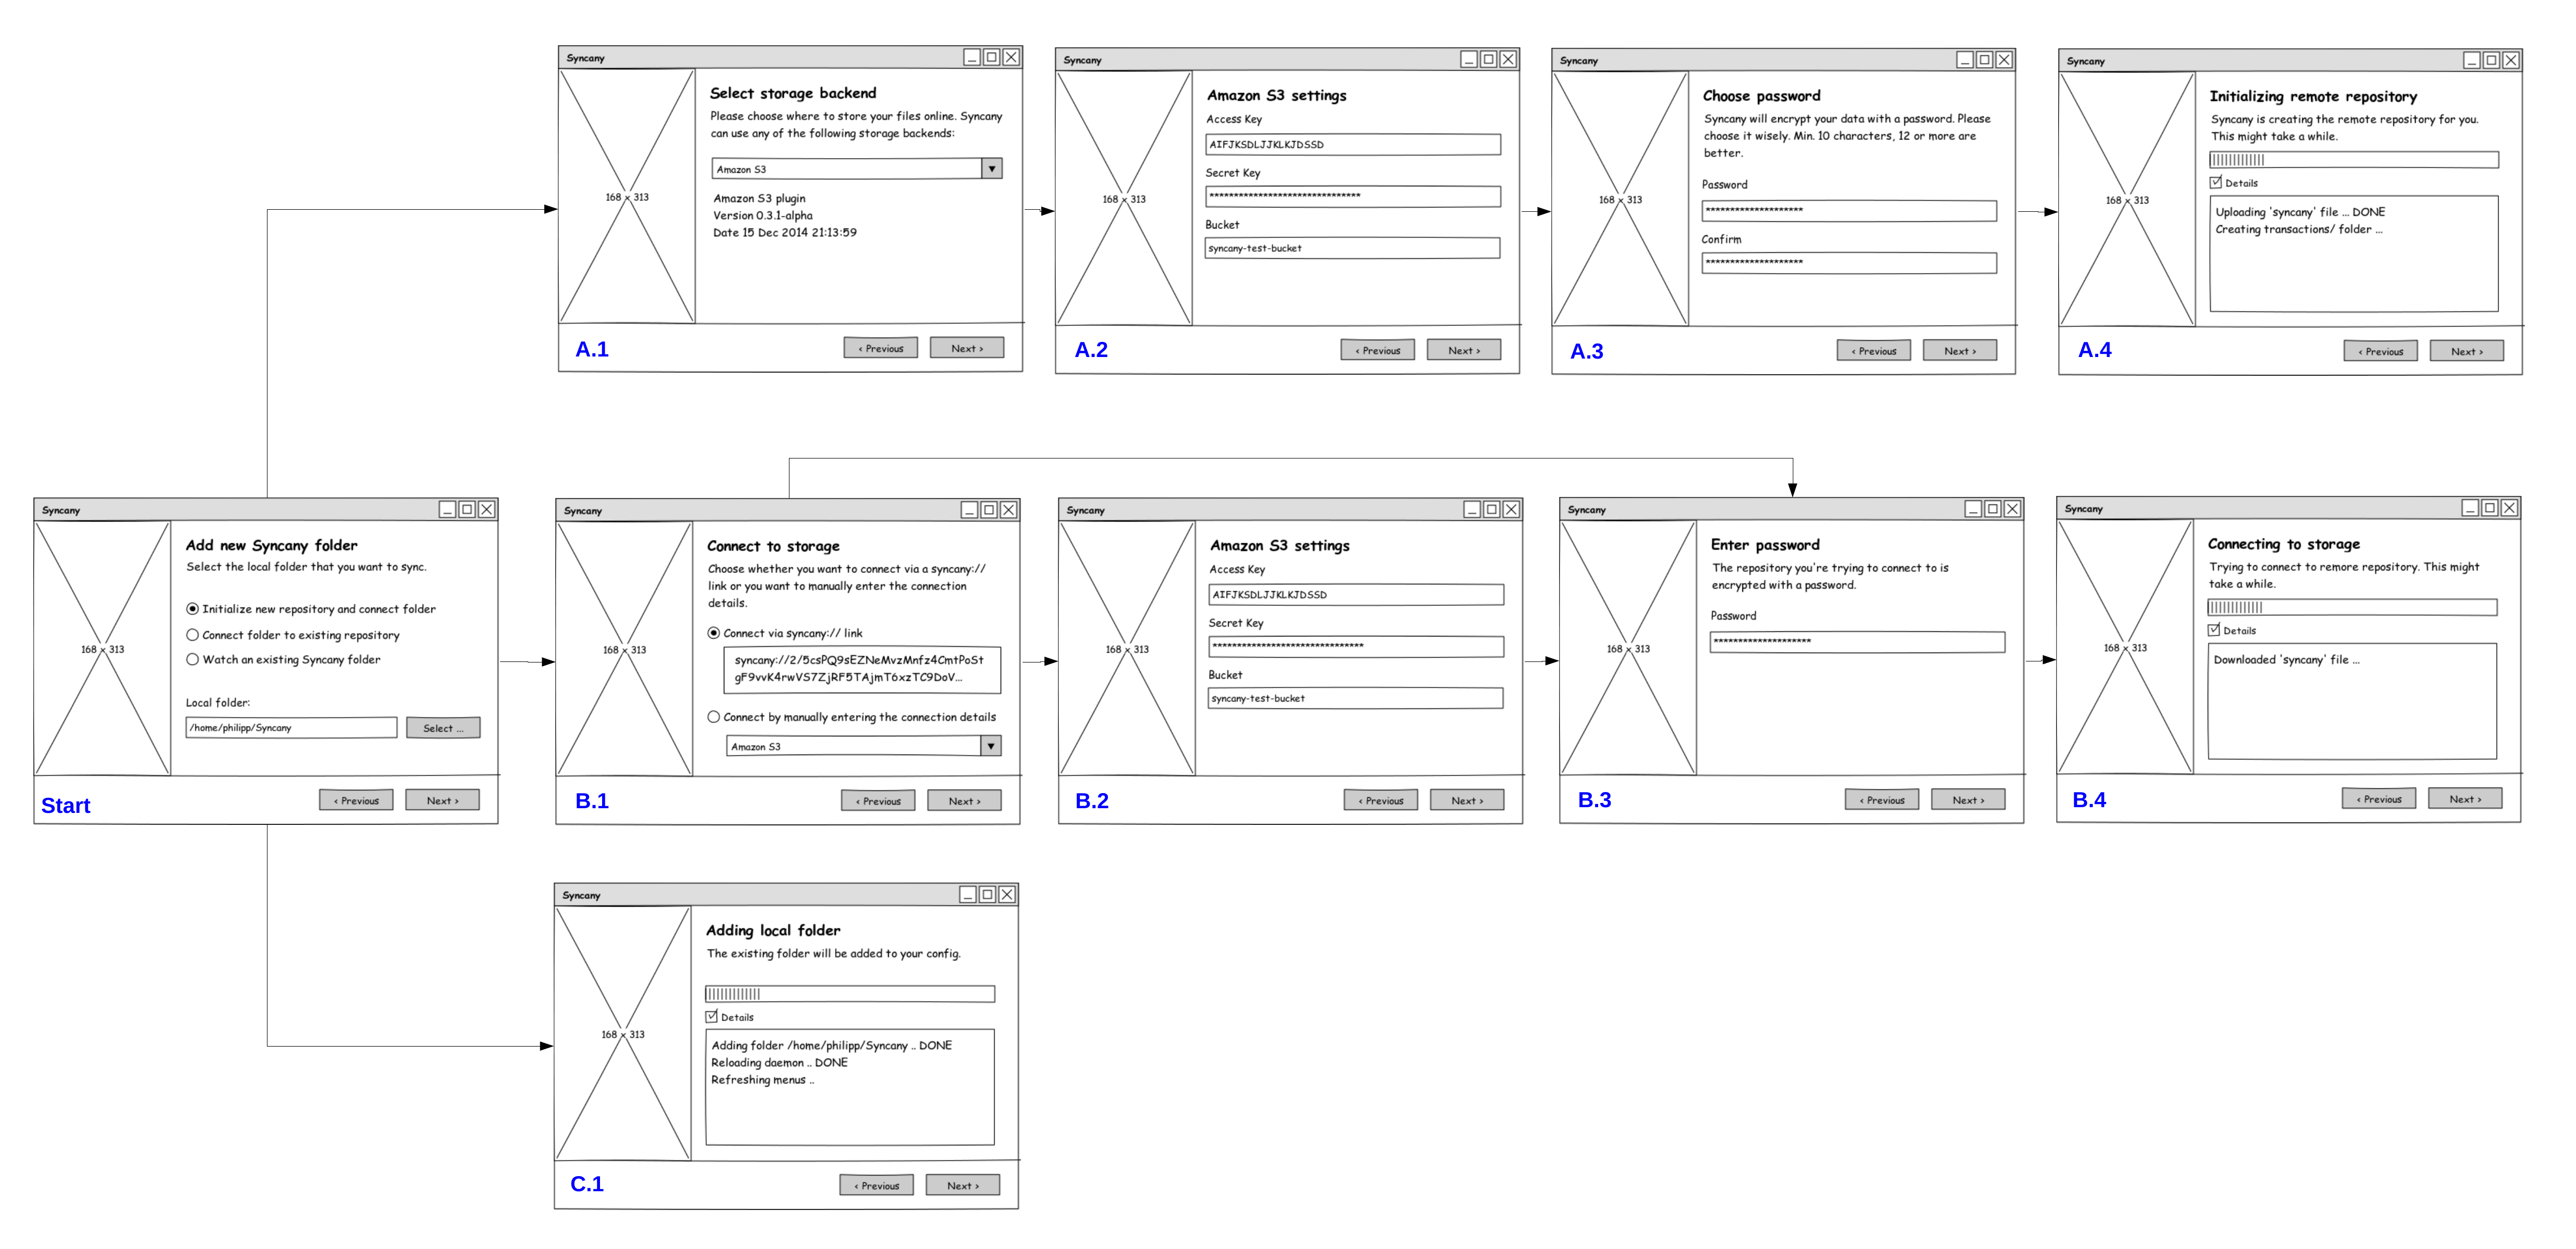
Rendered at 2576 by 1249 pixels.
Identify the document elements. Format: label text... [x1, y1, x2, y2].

text_box B.1 [567, 784, 617, 817]
text_box A.4 [2070, 334, 2120, 366]
text_box Start [33, 789, 99, 822]
picture [1551, 48, 2018, 375]
picture [1559, 497, 2026, 824]
picture [33, 498, 501, 825]
text_box B.2 [1067, 785, 1117, 818]
picture [1058, 498, 1525, 825]
picture [555, 498, 1023, 825]
text_box A.3 [1562, 335, 1612, 368]
text_box C.1 [563, 1168, 612, 1201]
text_box B.4 [2064, 784, 2114, 817]
text_box A.2 [1067, 333, 1116, 366]
picture [1055, 47, 1522, 375]
text_box B.3 [1570, 784, 1620, 817]
picture [2056, 496, 2523, 823]
text_box A.1 [567, 333, 617, 366]
picture [554, 883, 1021, 1210]
picture [2058, 48, 2525, 376]
picture [558, 45, 1025, 373]
